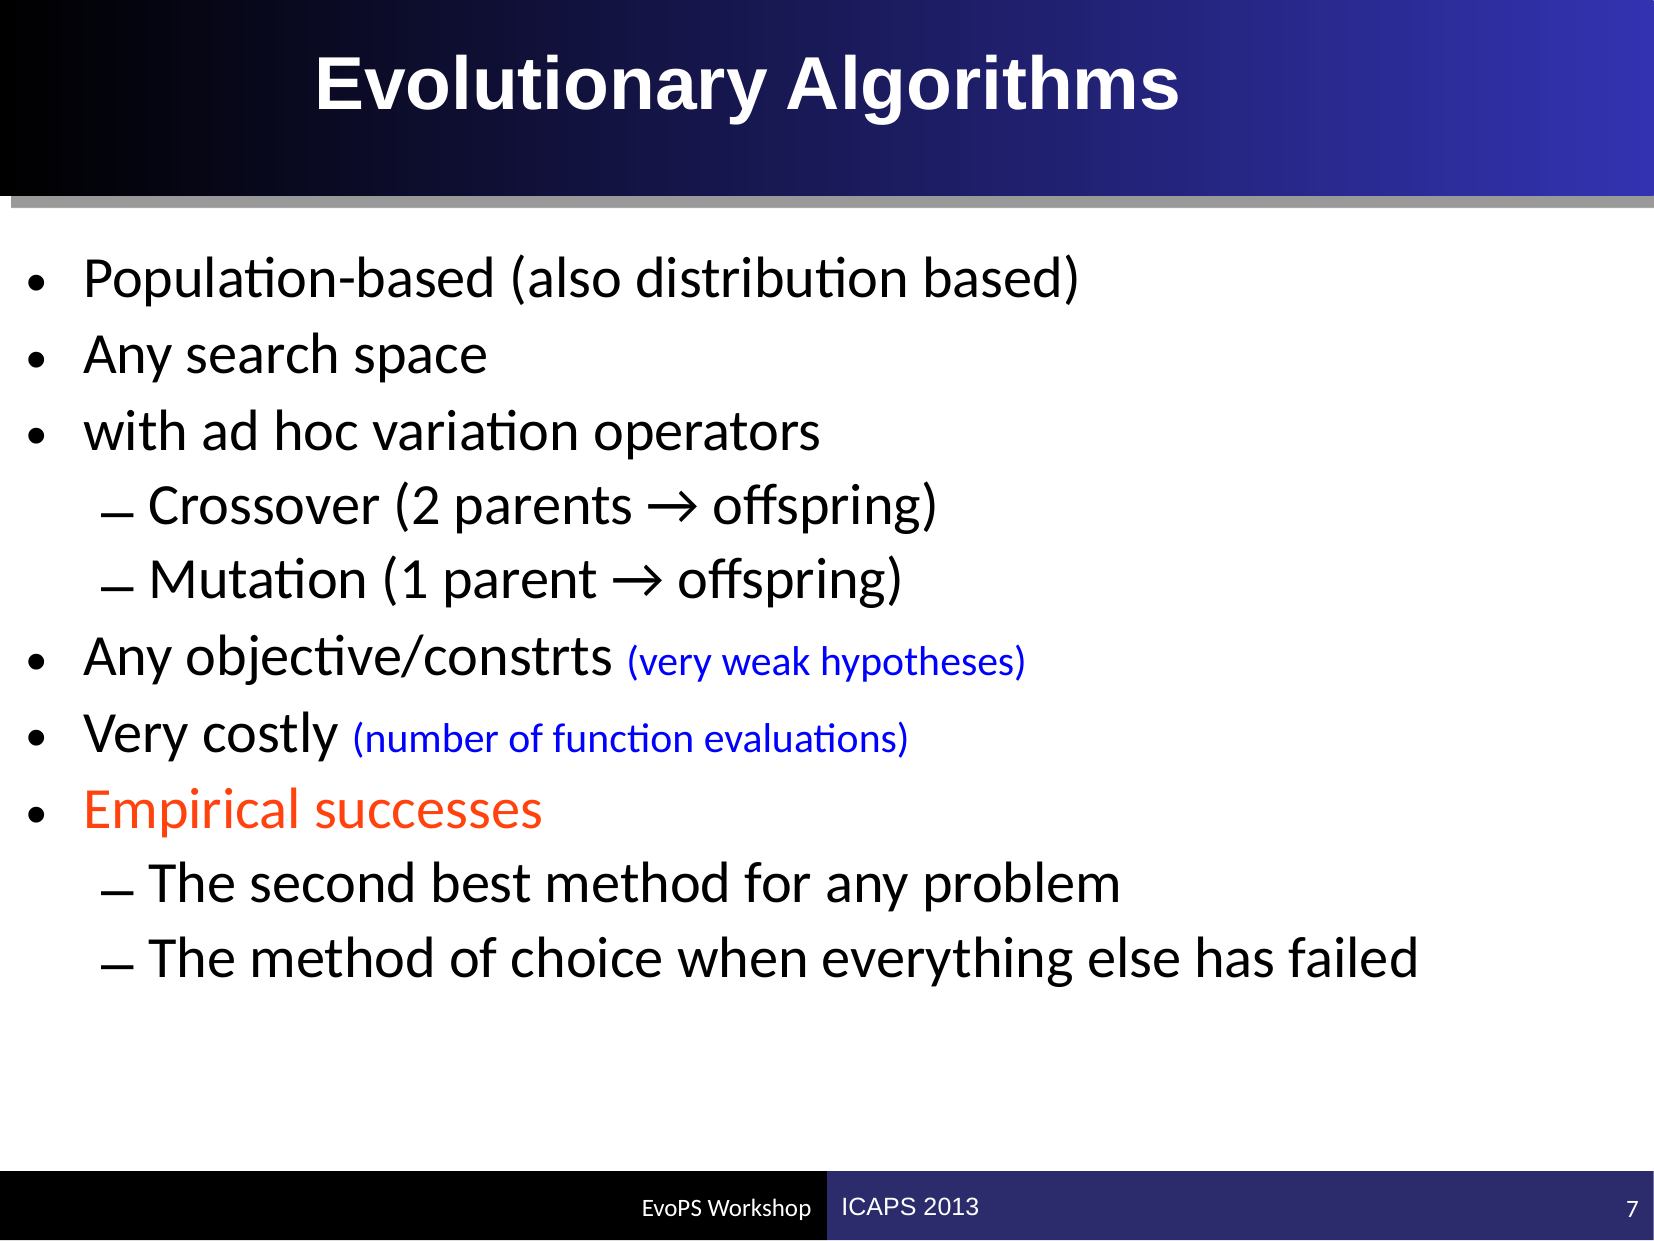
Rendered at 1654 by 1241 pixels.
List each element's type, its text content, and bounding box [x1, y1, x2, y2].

list Population-based (also distribution based) Any search space with ad hoc variation operators Crossover (2 parents → offspring) Mutation (1 parent → offspring) Any objective/constrts (very weak hypotheses) Very costly (number of function evaluations) Empirical successes The second best method for any problem The method of choice when everything else has failed [12, 245, 1621, 1111]
text_box Evolutionary Algorithms [299, 34, 1381, 151]
